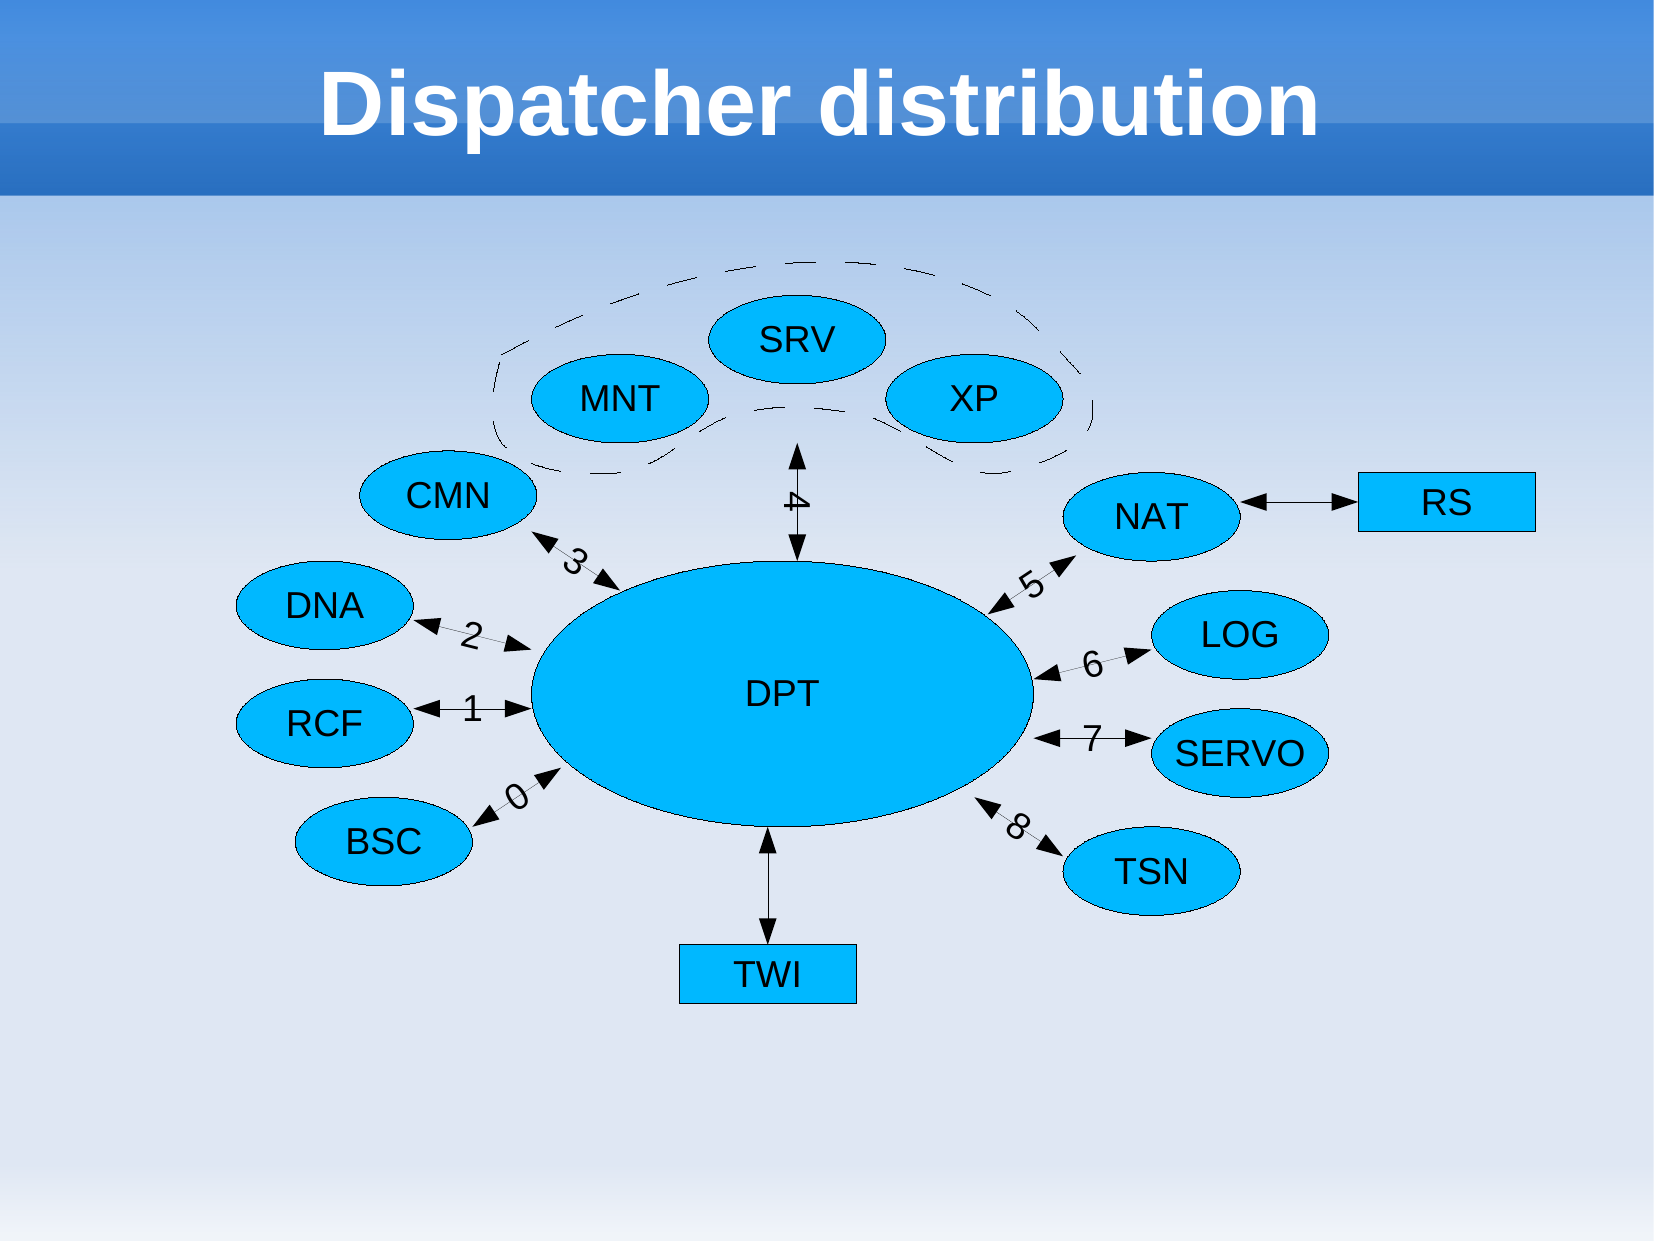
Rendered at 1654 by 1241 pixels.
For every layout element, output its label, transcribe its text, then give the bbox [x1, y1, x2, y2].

text_box RS [1358, 472, 1536, 532]
text_box DNA [236, 561, 414, 650]
text_box SRV [708, 295, 886, 384]
text_box XP [885, 354, 1064, 443]
text_box CMN [359, 450, 537, 540]
picture [0, 0, 1654, 1241]
text_box BSC [295, 797, 473, 886]
text_box DPT [531, 561, 1034, 827]
text_box TWI [679, 944, 857, 1004]
text_box TSN [1062, 826, 1241, 916]
text_box NAT [1062, 472, 1241, 562]
text_box MNT [531, 354, 709, 443]
title Dispatcher distribution [76, 0, 1565, 208]
text_box LOG [1151, 590, 1329, 680]
text_box RCF [236, 679, 414, 768]
text_box SERVO [1151, 708, 1329, 798]
